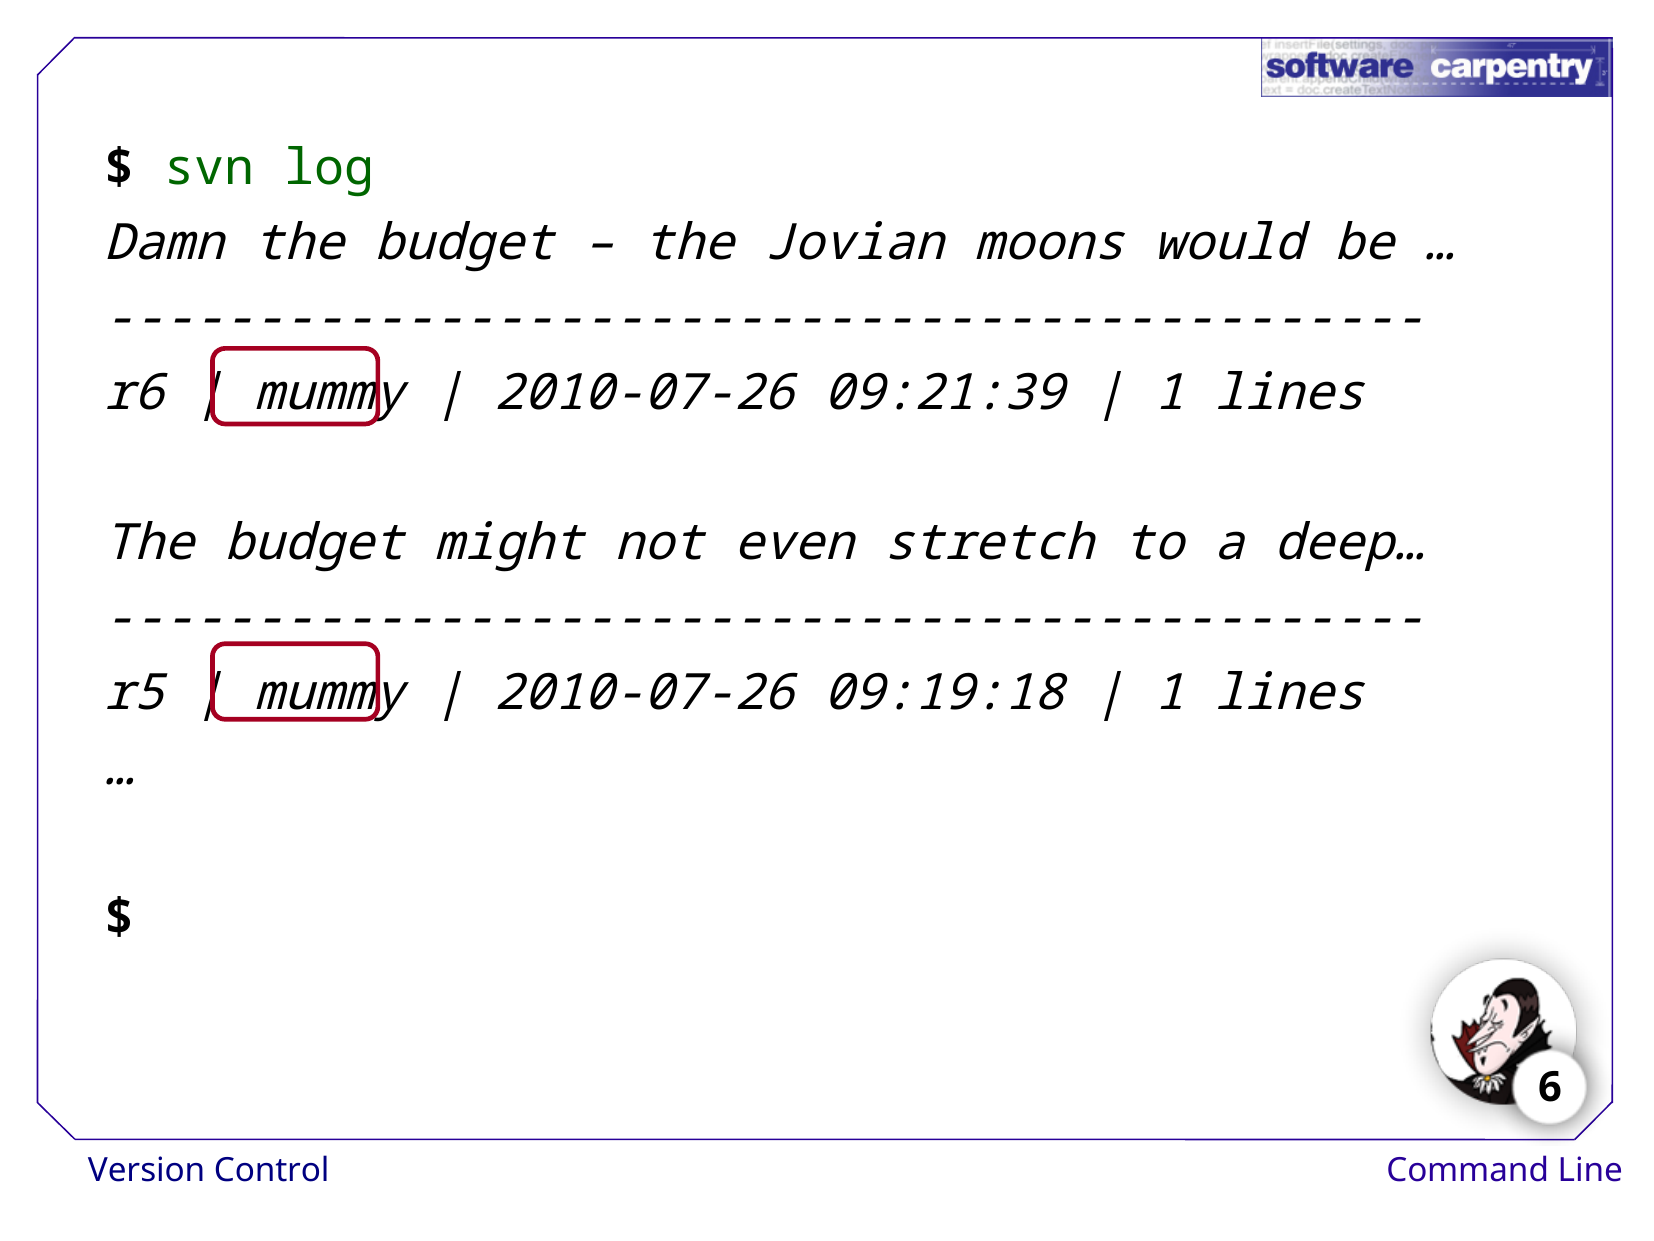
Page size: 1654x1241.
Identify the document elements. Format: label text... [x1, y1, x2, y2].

text_box $ svn log Damn the budget – the Jovian moons would be … -------------------------------------------- r6 | mummy | 2010-07-26 09:21:39 | 1 lines The budget might not even stretch to a deep… -------------------------------------------- r5 | mummy | 2010-07-26 09:19:18 | 1 lines … $ [89, 112, 1572, 1036]
text_box 6 [1505, 1057, 1595, 1119]
picture [1261, 39, 1613, 97]
picture [1393, 926, 1618, 1146]
